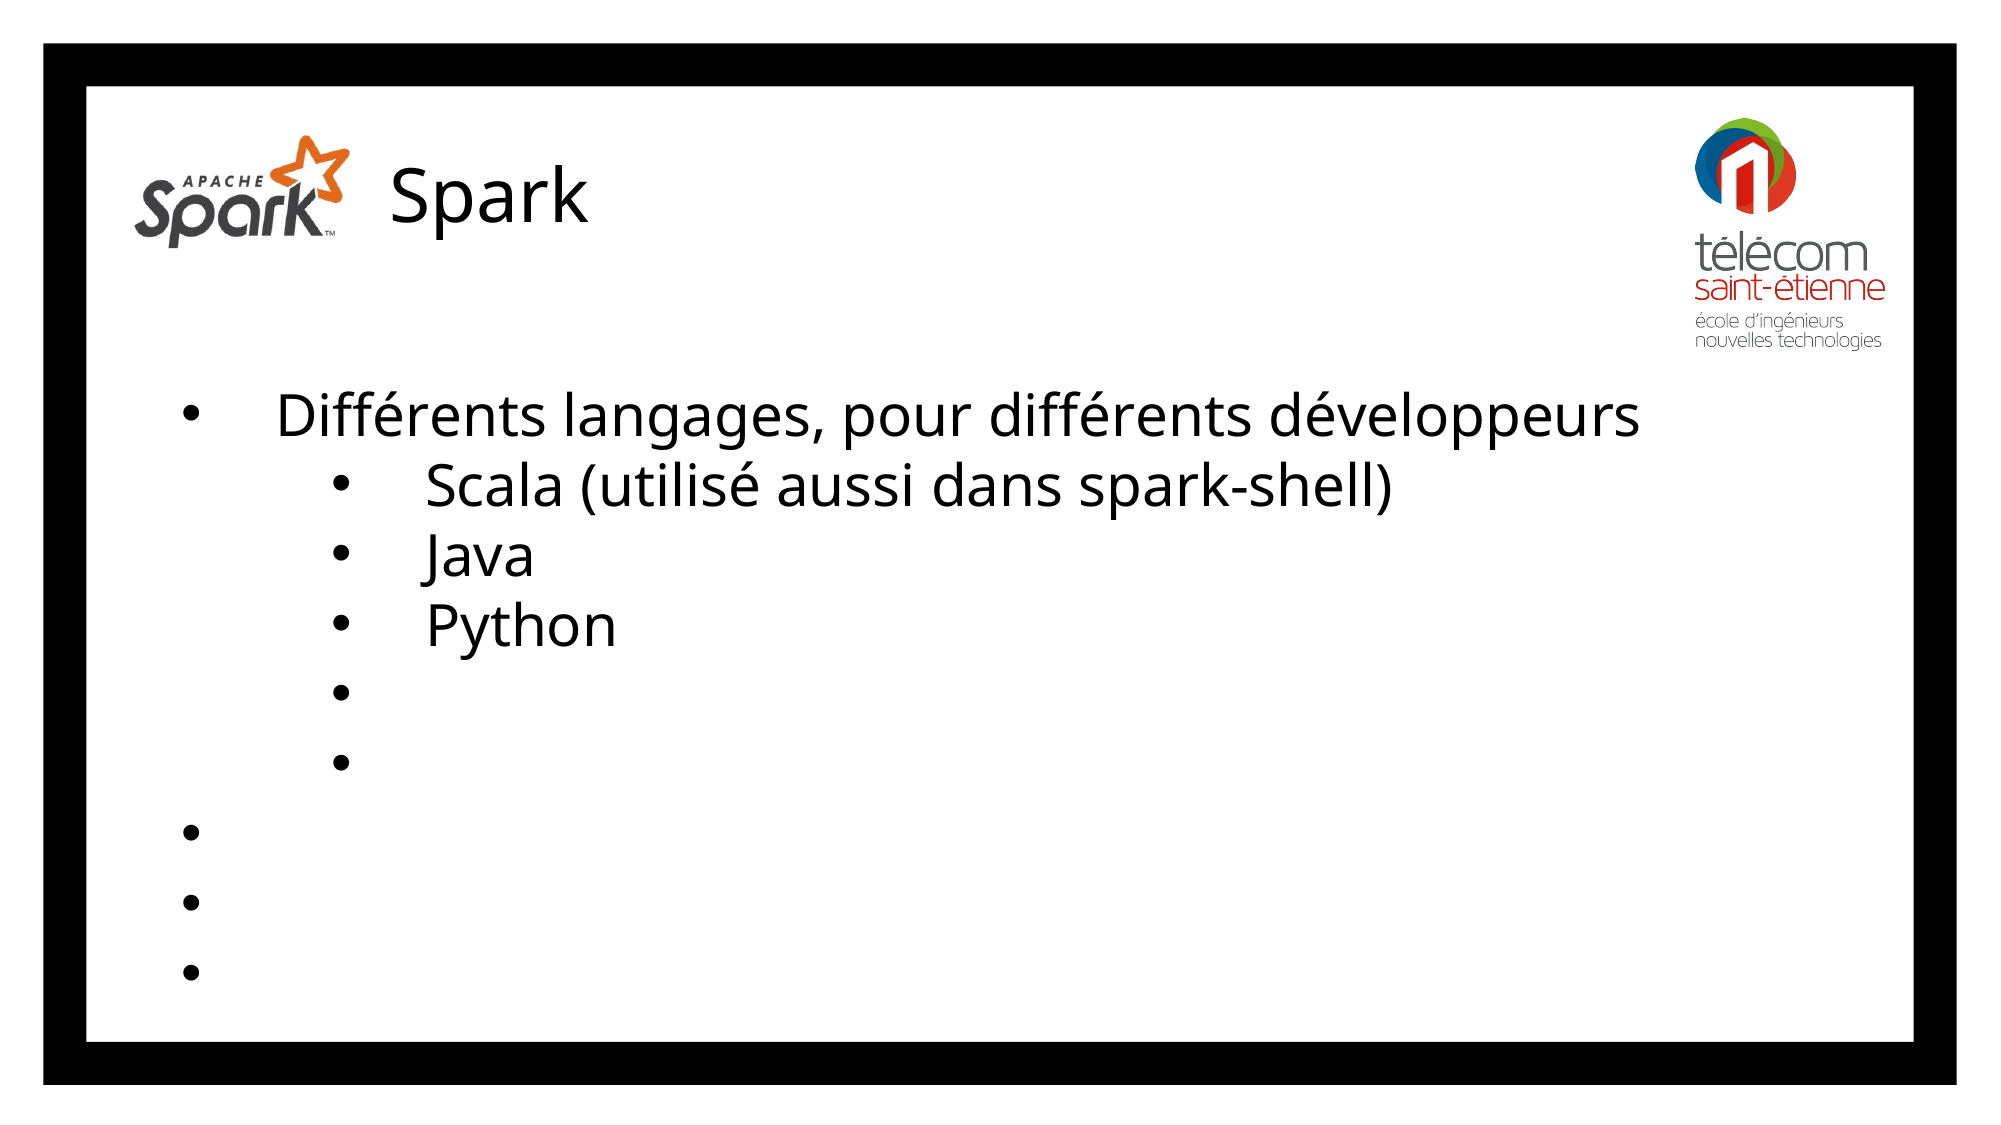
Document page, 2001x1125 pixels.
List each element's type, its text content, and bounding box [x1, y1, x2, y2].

picture [1695, 118, 1885, 351]
picture [133, 135, 350, 250]
text_box Différents langages, pour différents développeurs Scala (utilisé aussi dans spark-shell) Java Python [166, 370, 1785, 1125]
picture [1715, 134, 1730, 138]
title Spark [369, 138, 1849, 304]
